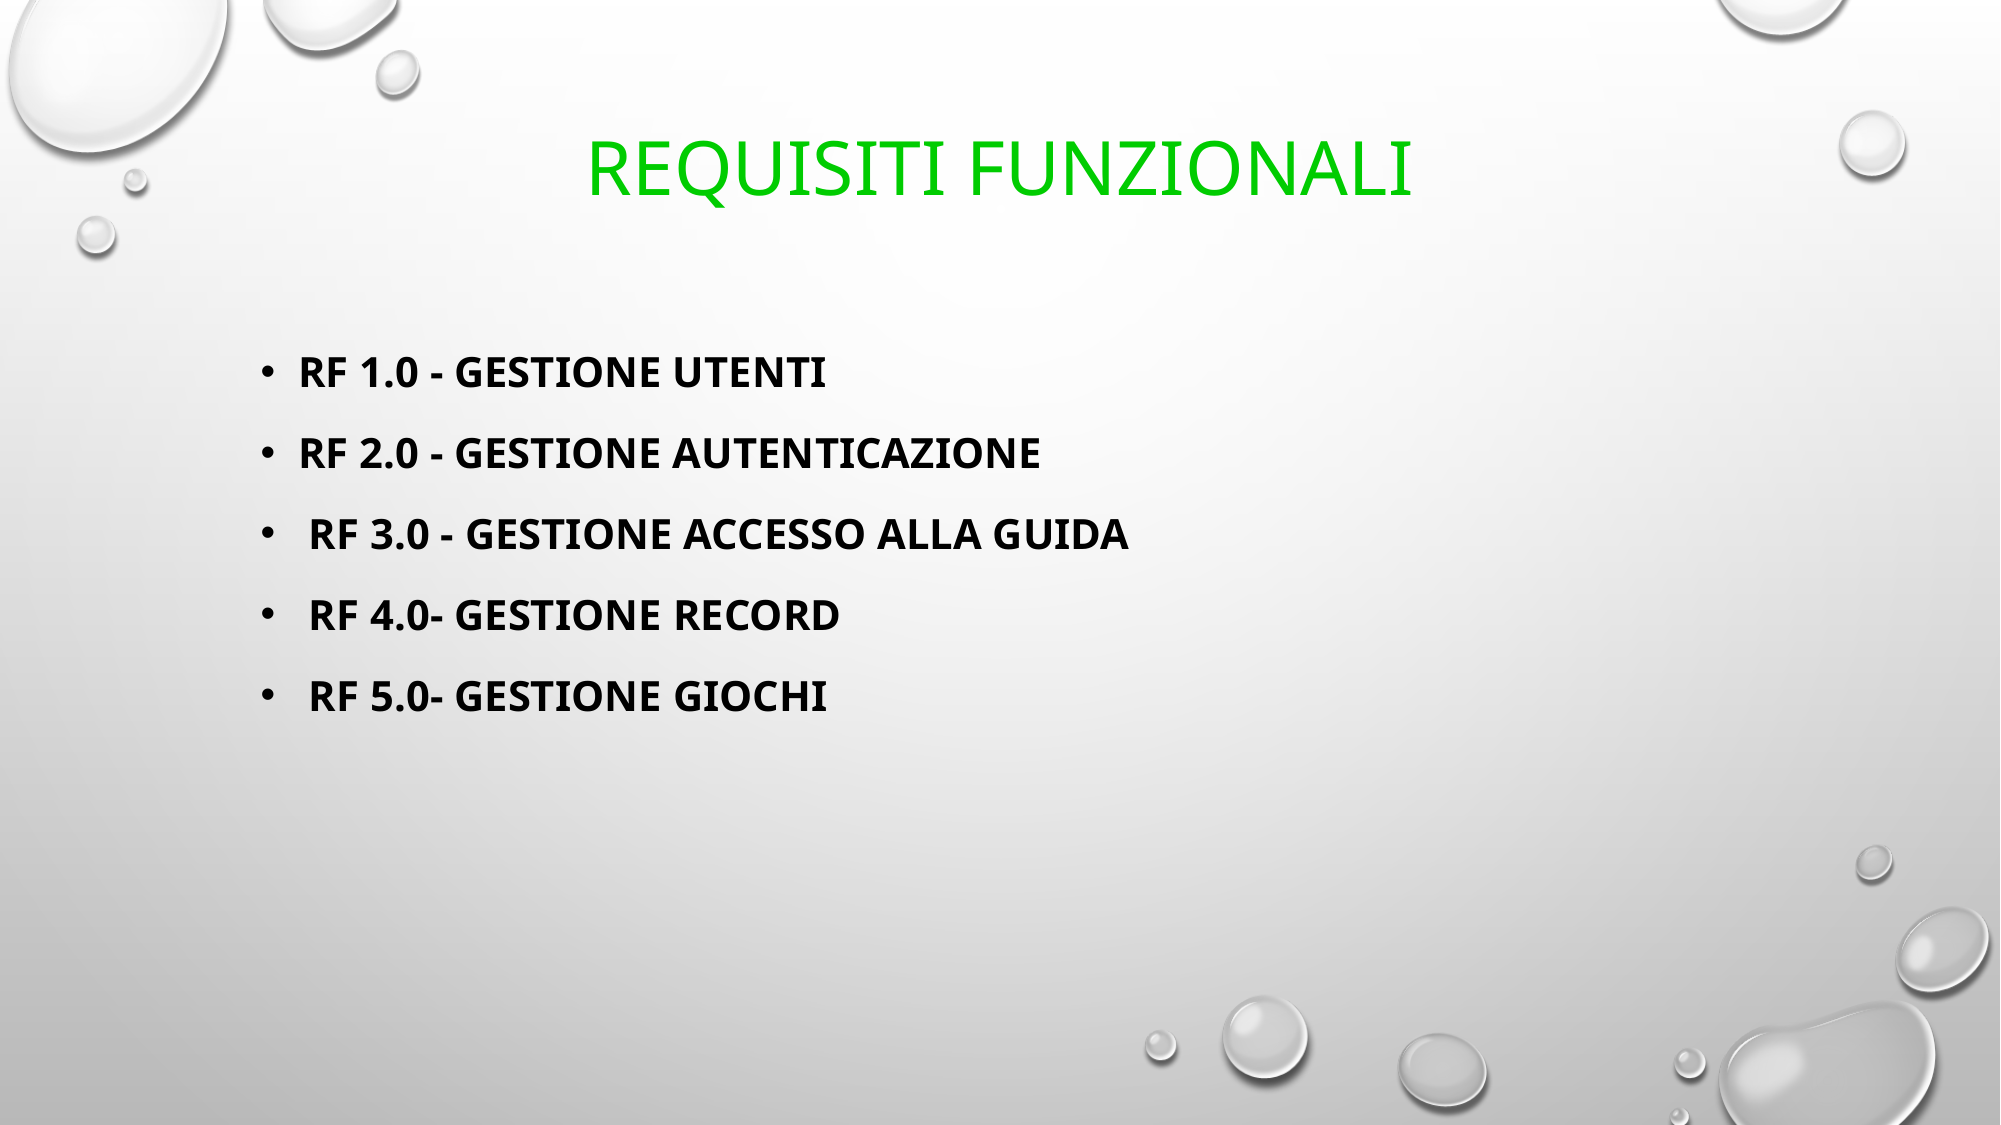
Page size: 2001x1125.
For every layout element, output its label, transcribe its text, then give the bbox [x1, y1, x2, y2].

list RF 1.0 - Gestione Utenti RF 2.0 - Gestione Autenticazione RF 3.0 - Gestione Accesso alla guida RF 4.0- Gestione Record RF 5.0- Gestione Giochi [245, 328, 1851, 951]
title Requisiti Funzionali [149, 101, 1851, 242]
